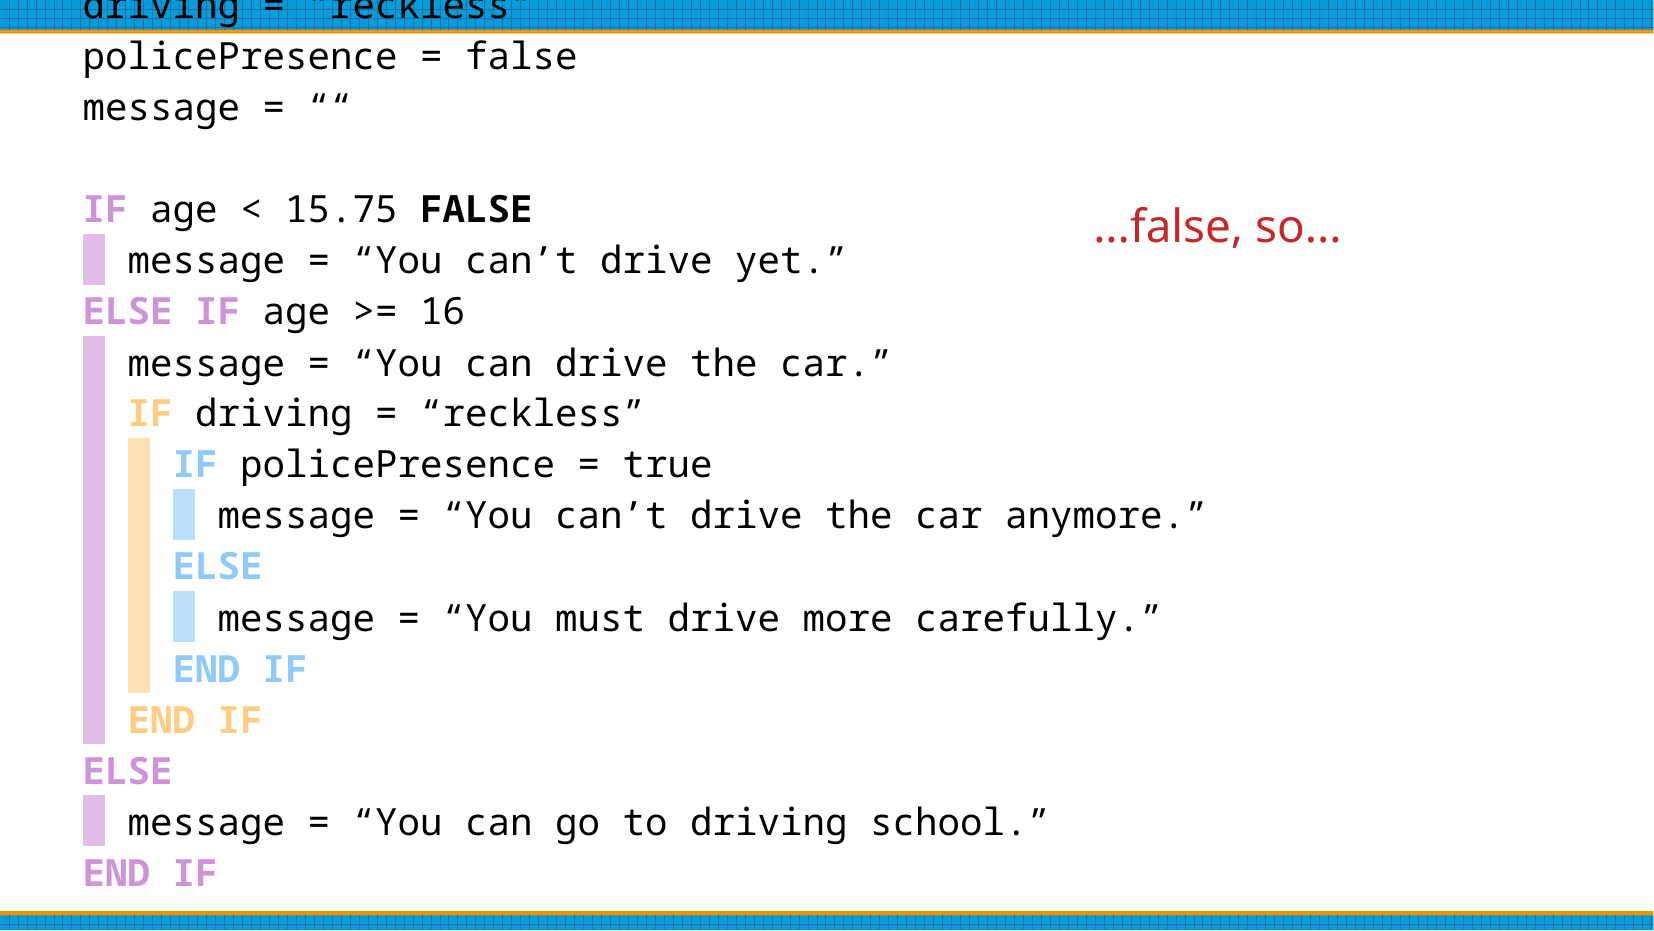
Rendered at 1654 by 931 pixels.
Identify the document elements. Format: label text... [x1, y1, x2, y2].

subtitle age = 16 driving = “reckless“ policePresence = false message = ““ IF age < 15.75 FALSE message = “You can’t drive yet.” ELSE IF age >= 16 message = “You can drive the car.” IF driving = “reckless” IF policePresence = true message = “You can’t drive the car anymore.” ELSE message = “You must drive more carefully.” END IF END IF ELSE message = “You can go to driving school.” END IF output message [82, 69, 1571, 858]
text_box ...false, so... [1087, 75, 1613, 376]
